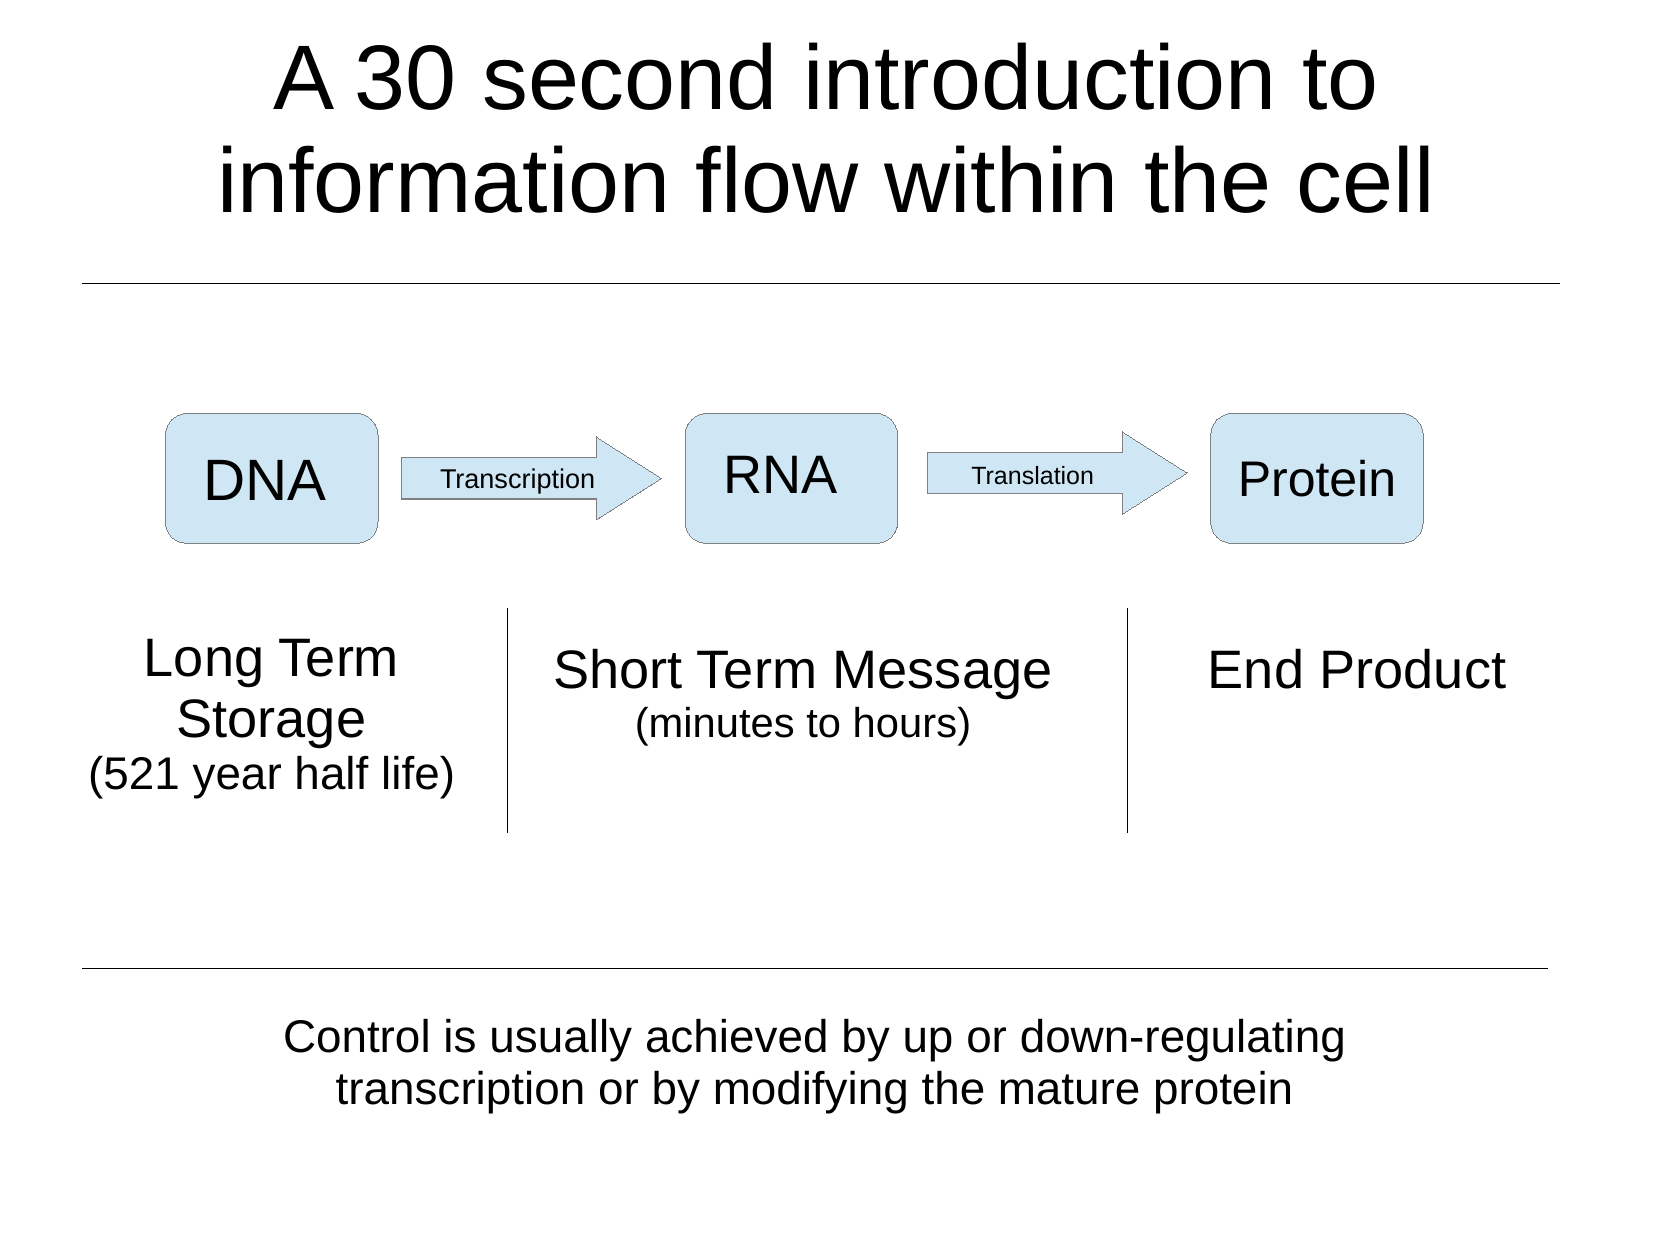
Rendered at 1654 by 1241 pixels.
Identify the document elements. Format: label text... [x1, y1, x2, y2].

text_box DNA [188, 439, 342, 520]
text_box [1210, 413, 1424, 544]
text_box Translation [956, 454, 1111, 498]
text_box [596, 436, 662, 520]
text_box End Product [1192, 631, 1522, 708]
title A 30 second introduction to information flow within the cell [82, 25, 1571, 233]
text_box Long Term Storage (521 year half life) [47, 620, 497, 808]
text_box Transcription [425, 456, 612, 502]
text_box RNA [708, 437, 886, 513]
text_box Control is usually achieved by up or down-regulating transcription or by modifying the mature protein [141, 1003, 1489, 1122]
text_box [401, 457, 425, 500]
text_box [927, 431, 1188, 515]
text_box [165, 413, 379, 544]
text_box [685, 413, 898, 544]
text_box Protein [1223, 443, 1412, 515]
text_box Short Term Message (minutes to hours) [531, 631, 1075, 754]
